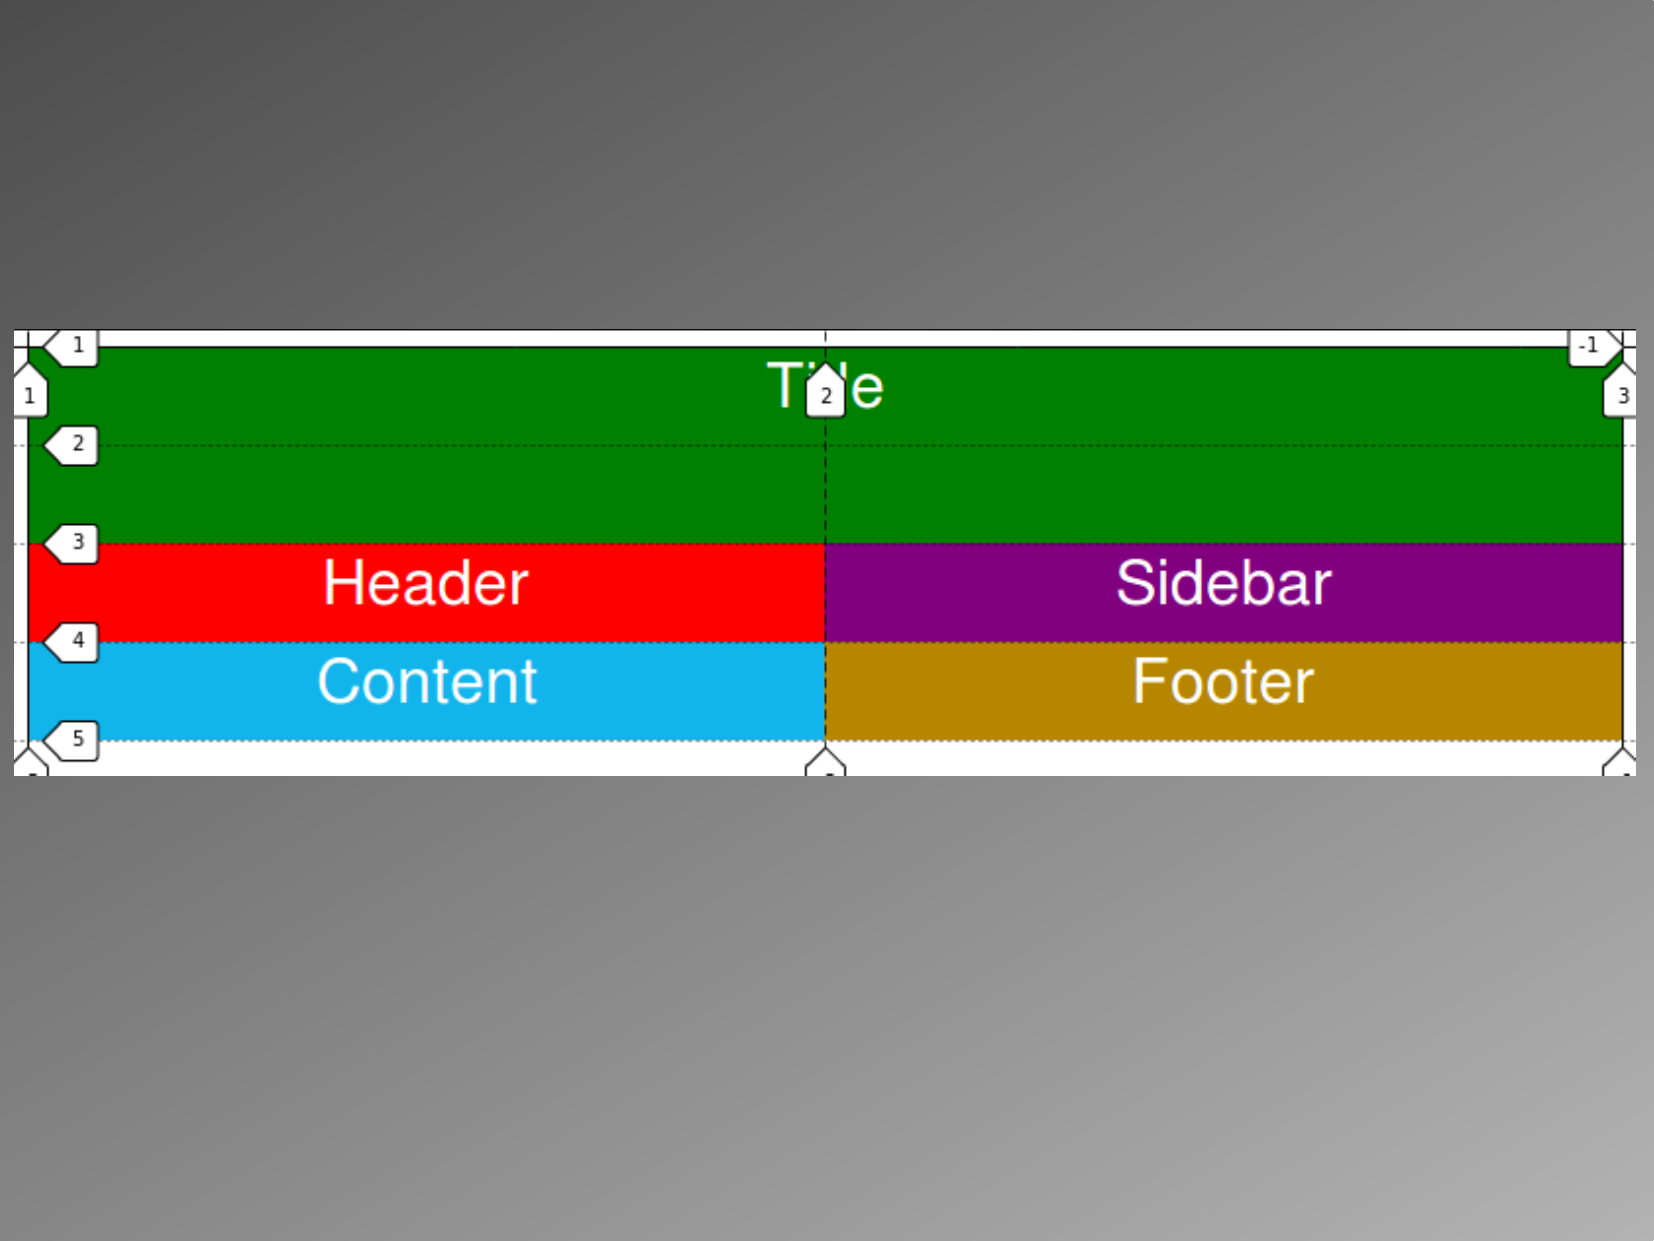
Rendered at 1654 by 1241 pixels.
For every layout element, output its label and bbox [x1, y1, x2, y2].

picture [14, 329, 1636, 776]
